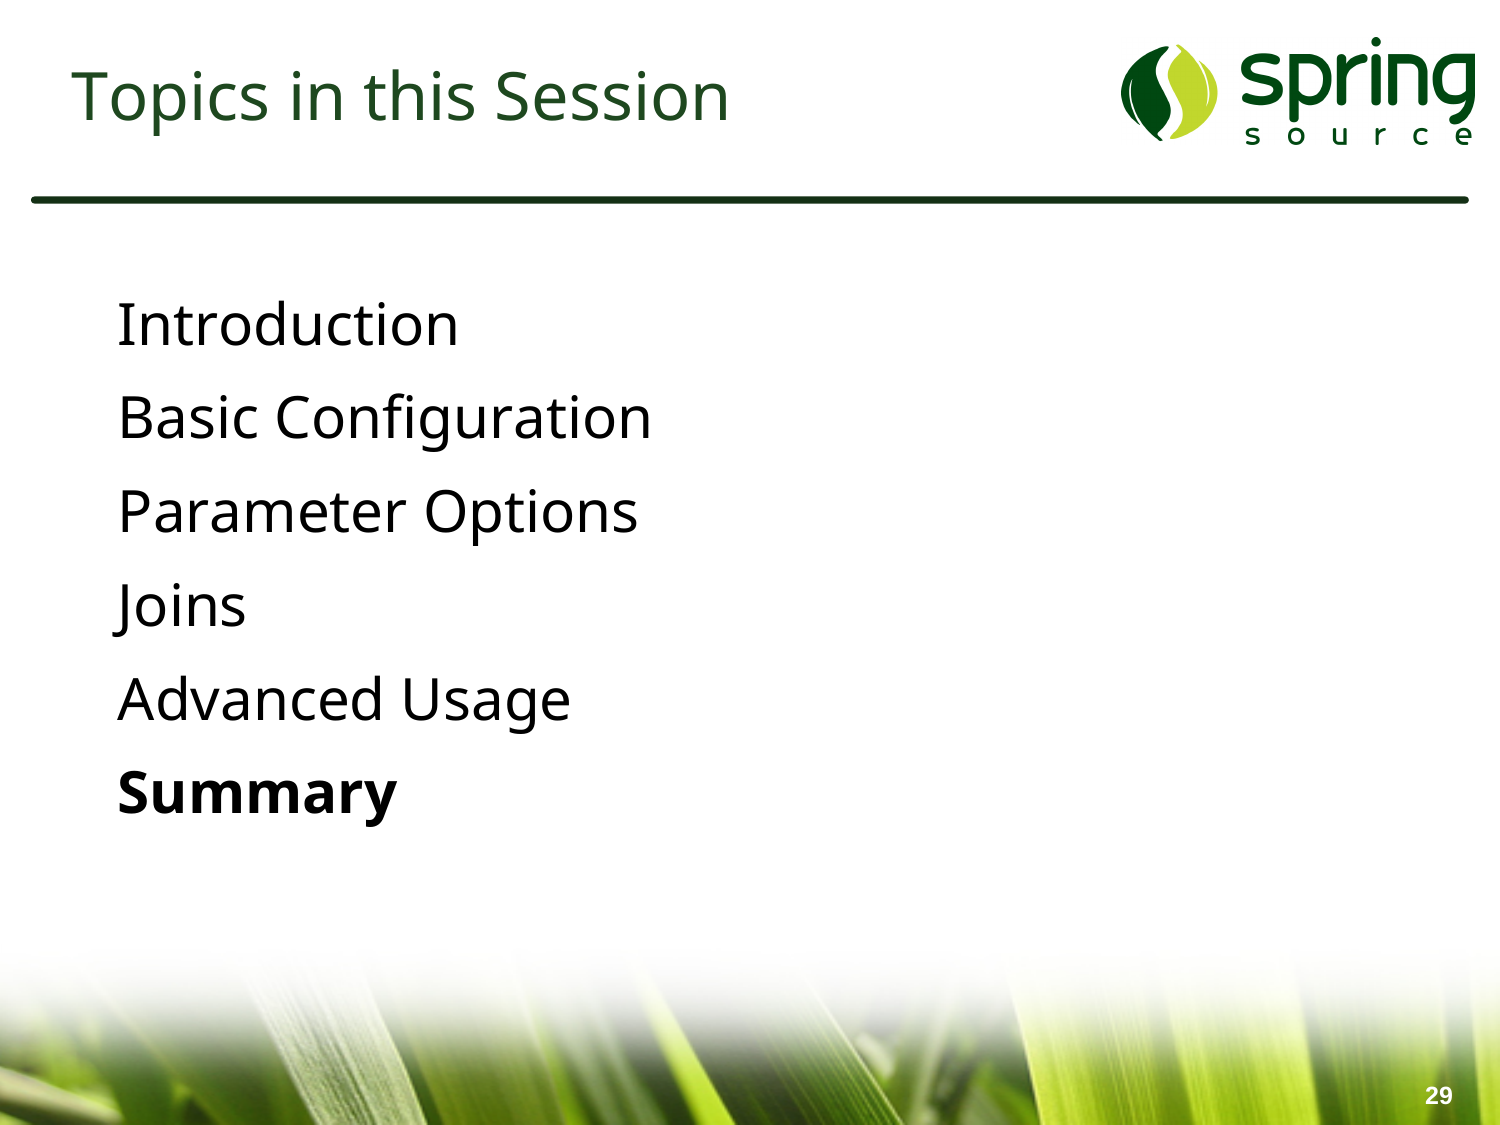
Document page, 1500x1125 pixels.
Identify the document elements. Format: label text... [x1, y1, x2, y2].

list Introduction Basic Configuration Parameter Options Joins Advanced Usage Summary [103, 275, 1394, 938]
picture [1121, 37, 1475, 145]
title Topics in this Session [56, 13, 1089, 176]
picture [0, 944, 1500, 1125]
